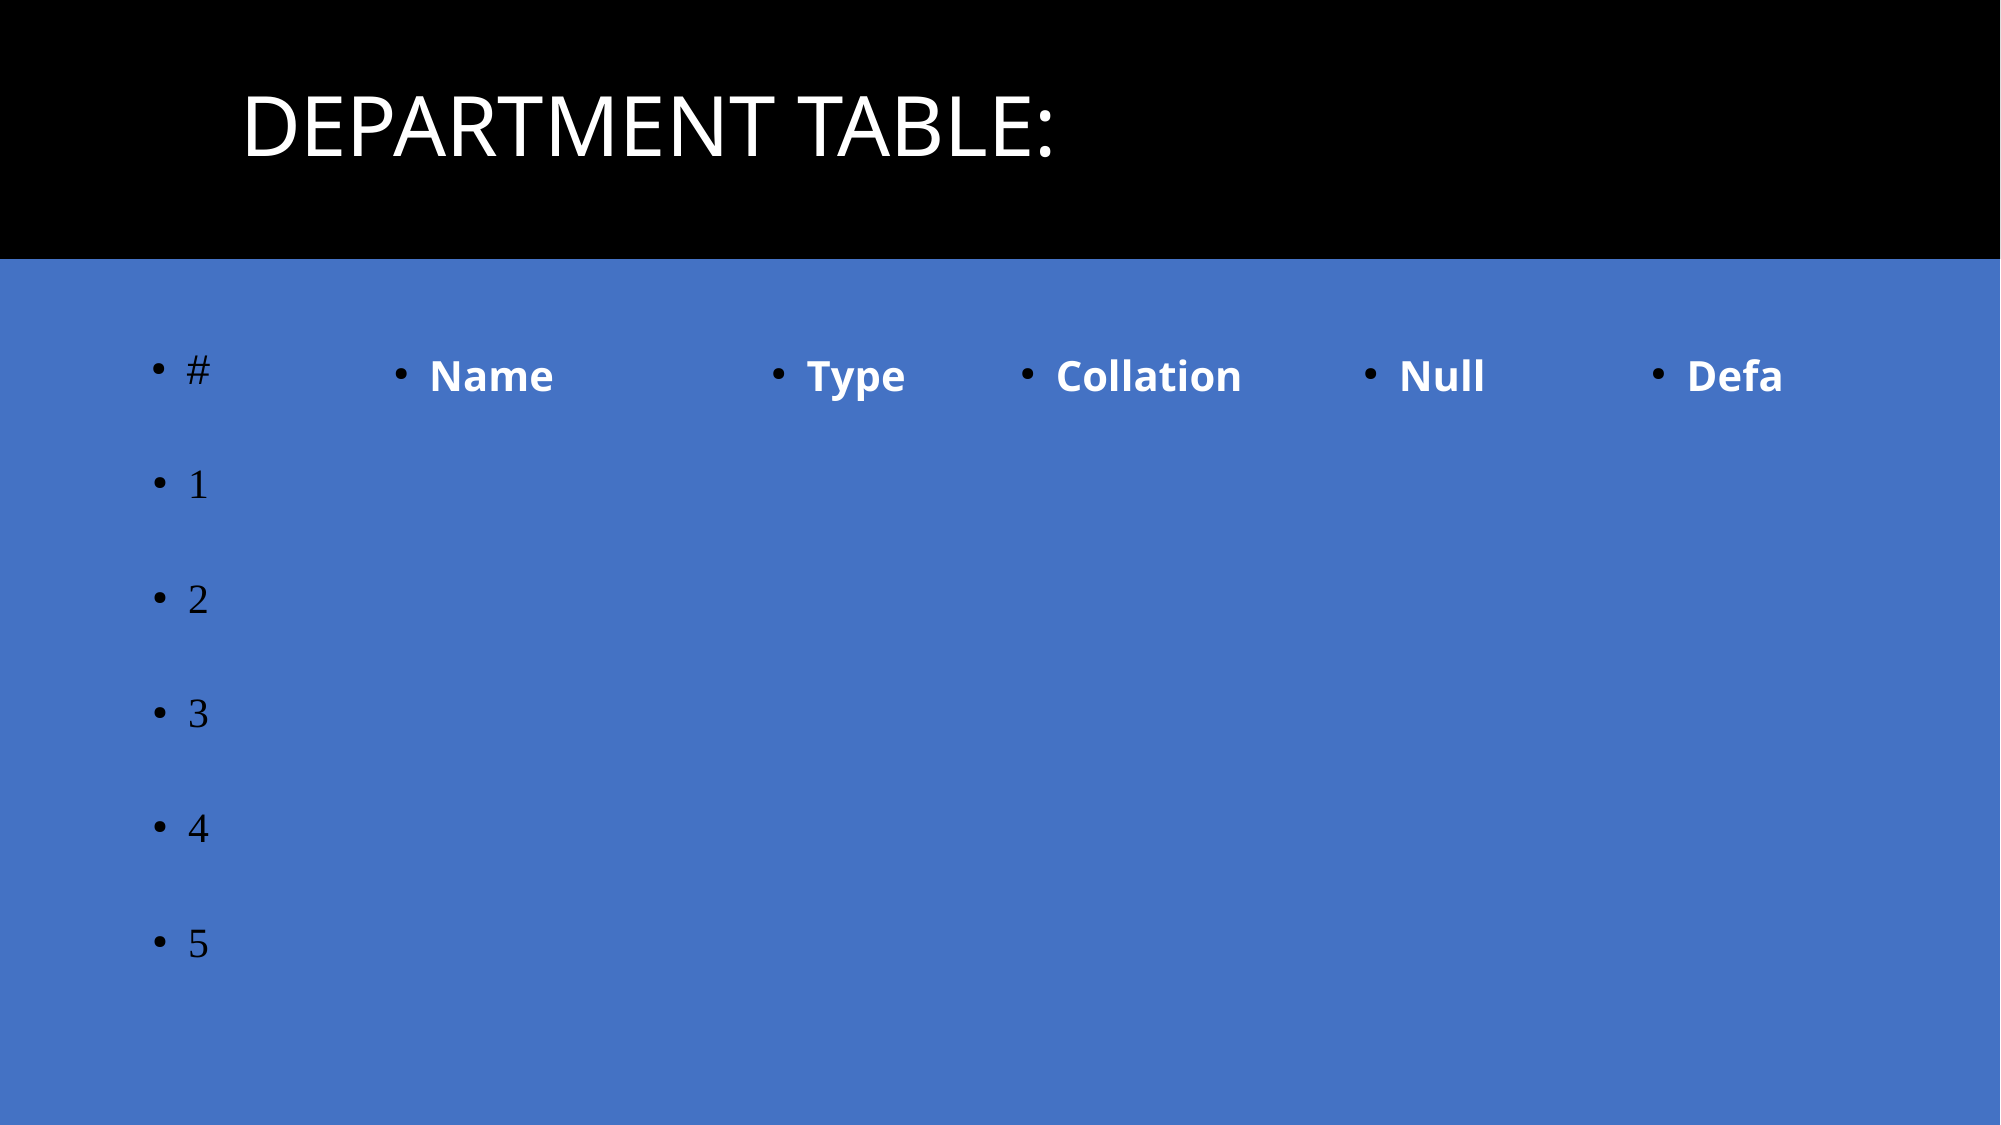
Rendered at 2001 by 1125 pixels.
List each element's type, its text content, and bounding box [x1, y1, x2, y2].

table_cell [1278, 576, 1571, 691]
table_cell [1278, 805, 1571, 920]
table_cell [1278, 691, 1571, 805]
text_box [0, 0, 2000, 1125]
table_cell [985, 691, 1278, 805]
table_cell [1278, 920, 1571, 1035]
table_cell 2 [106, 576, 256, 691]
table_cell [1571, 691, 1864, 805]
table_header Name [256, 347, 692, 461]
table_cell [692, 576, 985, 691]
table_header Defa [1571, 347, 1864, 461]
table_cell [985, 920, 1278, 1035]
table_cell [256, 920, 692, 1035]
table_cell [1278, 461, 1571, 576]
table_cell [692, 691, 985, 805]
table_header Null [1278, 347, 1571, 461]
table_cell [1571, 576, 1864, 691]
table_cell [985, 576, 1278, 691]
table_cell [985, 805, 1278, 920]
table_header Collation [985, 347, 1278, 461]
table_cell [256, 691, 692, 805]
table_cell [1571, 805, 1864, 920]
table_header # [106, 347, 256, 461]
table_cell [1571, 920, 1864, 1035]
table_cell [692, 461, 985, 576]
table_cell [985, 461, 1278, 576]
table_cell [256, 805, 692, 920]
title DEPARTMENT TABLE: [225, 57, 1222, 202]
table_header Type [692, 347, 985, 461]
table_cell [692, 920, 985, 1035]
table_cell 5 [106, 920, 256, 1035]
table_cell 4 [106, 805, 256, 920]
table_cell [1571, 461, 1864, 576]
table_cell [692, 805, 985, 920]
table_cell 3 [106, 691, 256, 805]
table_cell 1 [106, 461, 256, 576]
table_cell [256, 461, 692, 576]
table_cell [256, 576, 692, 691]
